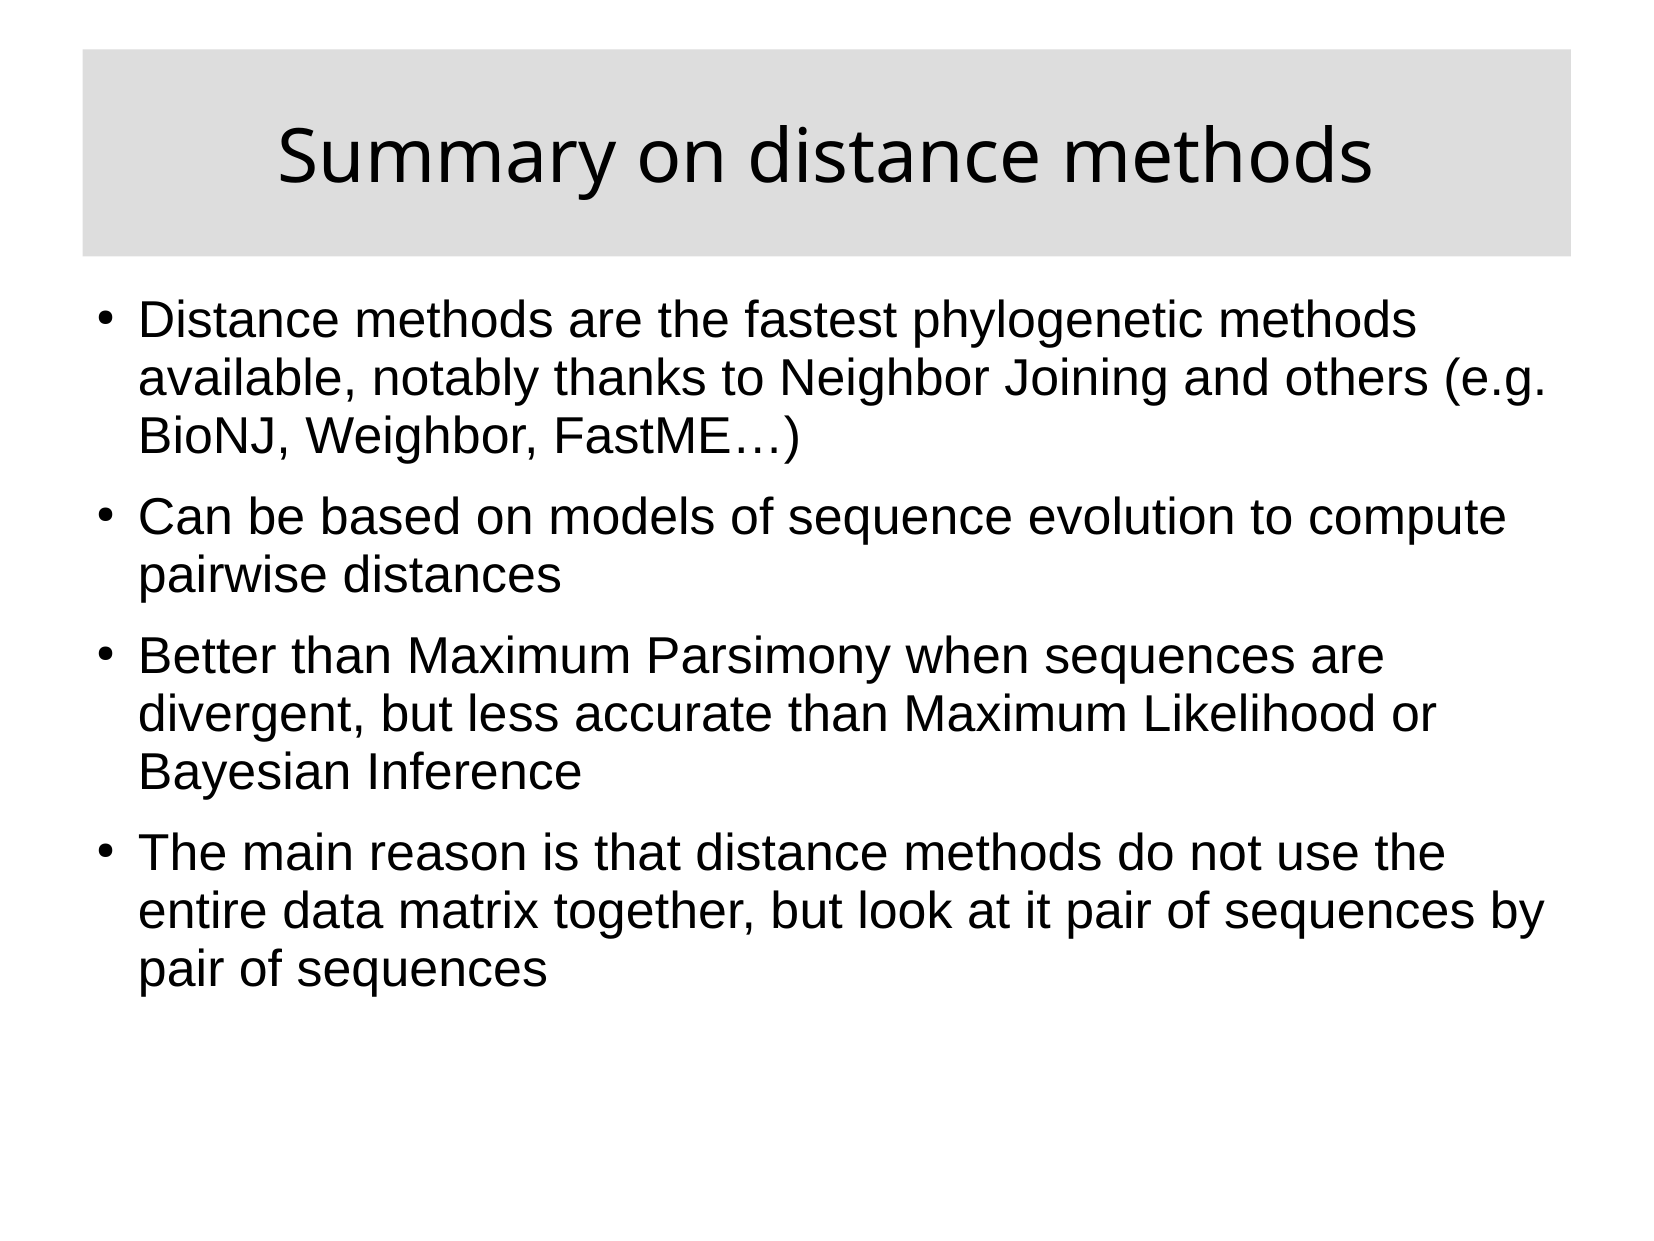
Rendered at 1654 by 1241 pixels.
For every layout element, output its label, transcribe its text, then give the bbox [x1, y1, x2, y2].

title Summary on distance methods [82, 49, 1571, 257]
list Distance methods are the fastest phylogenetic methods available, notably thanks to Neighbor Joining and others (e.g. BioNJ, Weighbor, FastME…) Can be based on models of sequence evolution to compute pairwise distances Better than Maximum Parsimony when sequences are divergent, but less accurate than Maximum Likelihood or Bayesian Inference The main reason is that distance methods do not use the entire data matrix together, but look at it pair of sequences by pair of sequences [82, 290, 1571, 1010]
